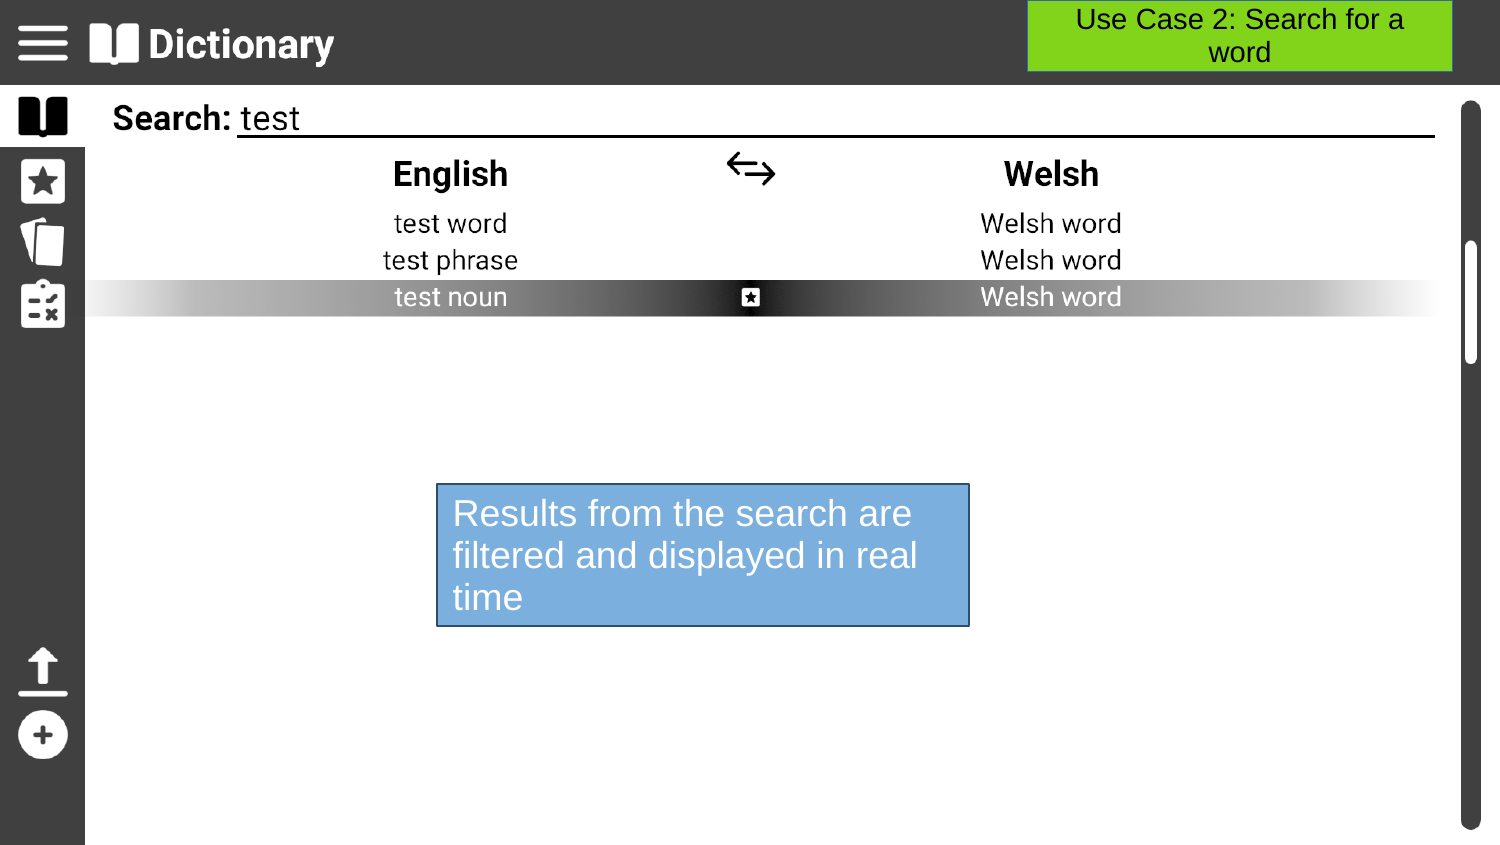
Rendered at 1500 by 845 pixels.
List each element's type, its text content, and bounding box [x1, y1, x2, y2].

text_box Results from the search are filtered and displayed in real time [437, 484, 969, 626]
picture [0, 0, 1500, 845]
text_box Use Case 2: Search for a word [1027, 0, 1453, 72]
